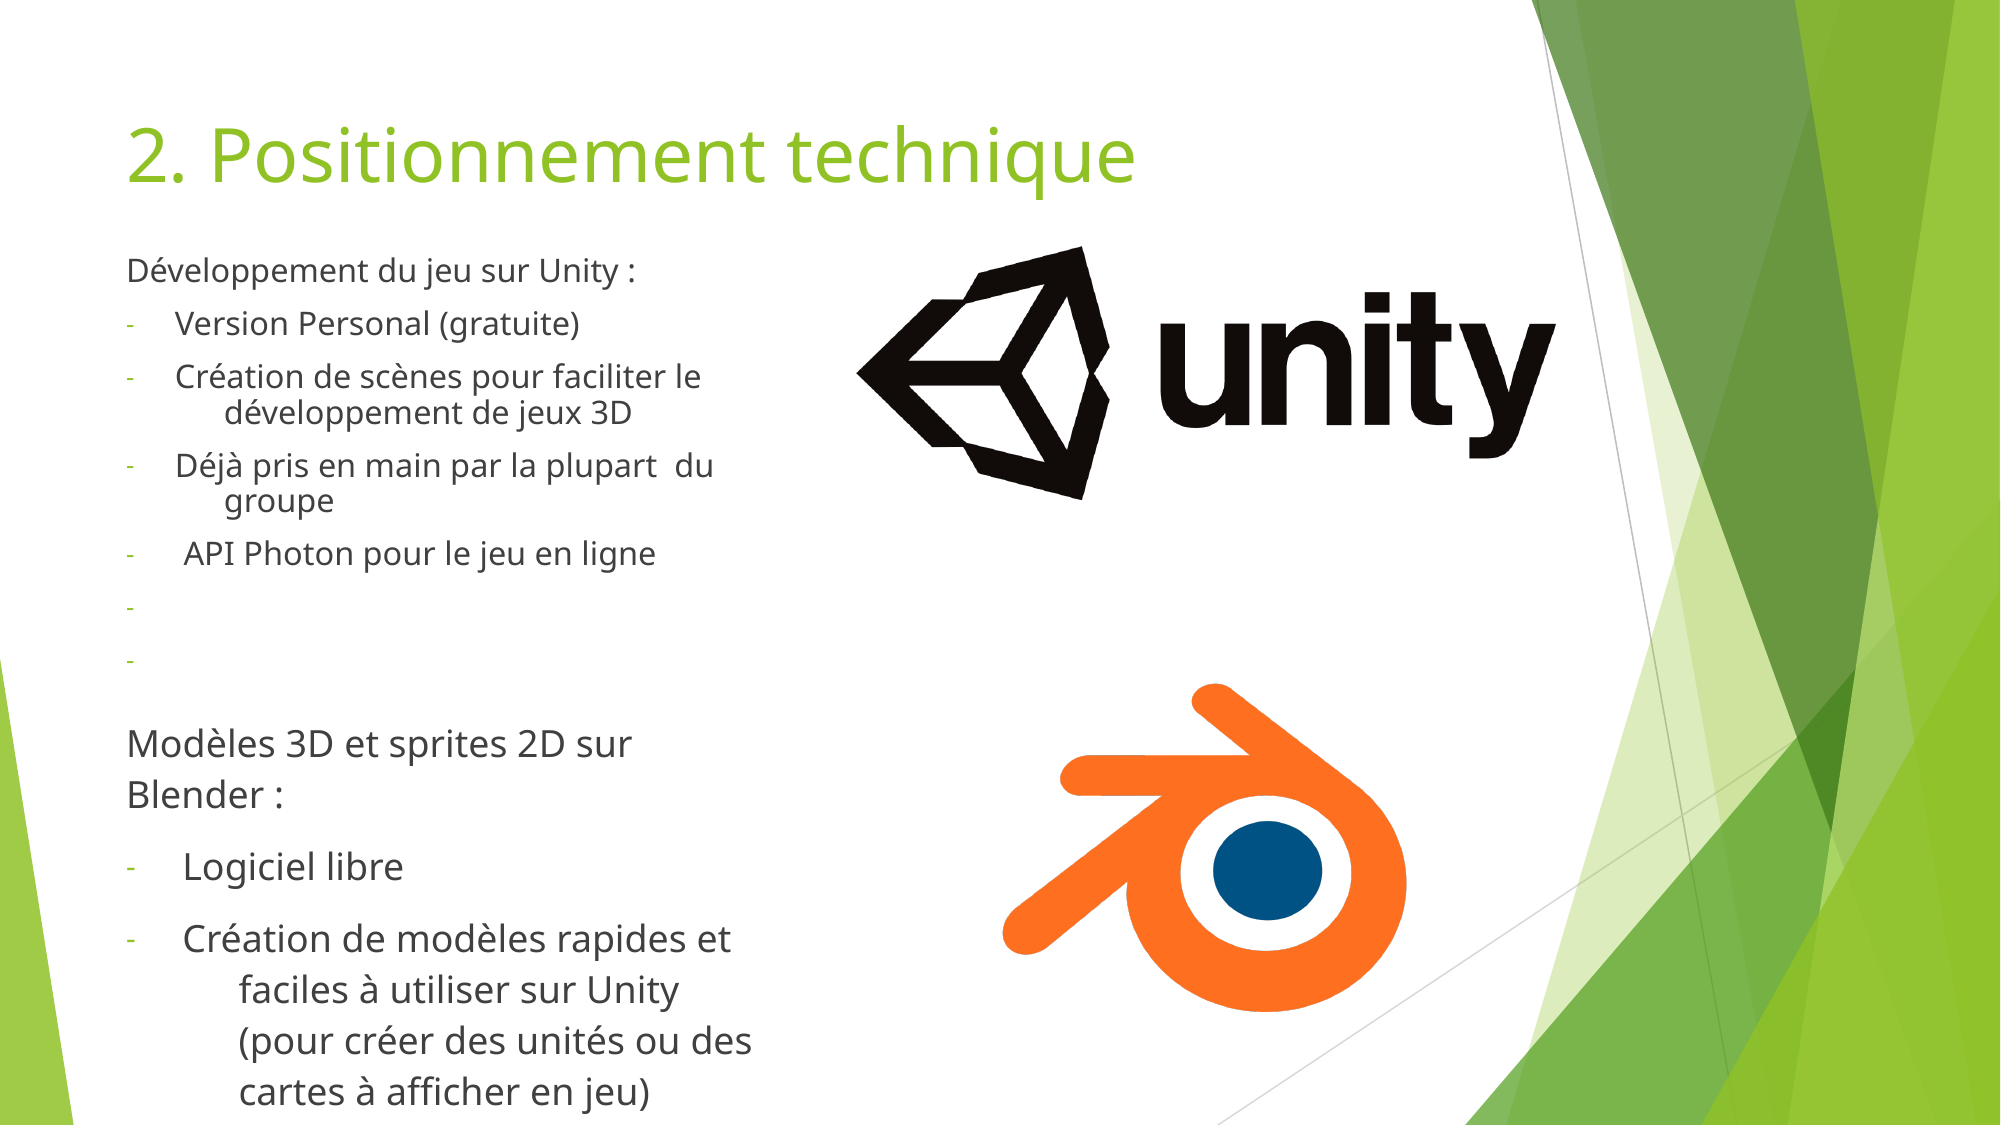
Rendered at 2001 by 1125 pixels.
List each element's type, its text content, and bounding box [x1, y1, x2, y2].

title 2. Positionnement technique [111, 99, 1522, 317]
list Développement du jeu sur Unity : Version Personal (gratuite) Création de scènes pour faciliter le développement de jeux 3D Déjà pris en main par la plupart du groupe API Photon pour le jeu en ligne [111, 246, 782, 584]
picture [856, 246, 1556, 501]
picture [998, 679, 1411, 1017]
text_box Modèles 3D et sprites 2D sur Blender : Logiciel libre Création de modèles rapides et faciles à utiliser sur Unity (pour créer des unités ou des cartes à afficher en jeu) [111, 709, 782, 1047]
